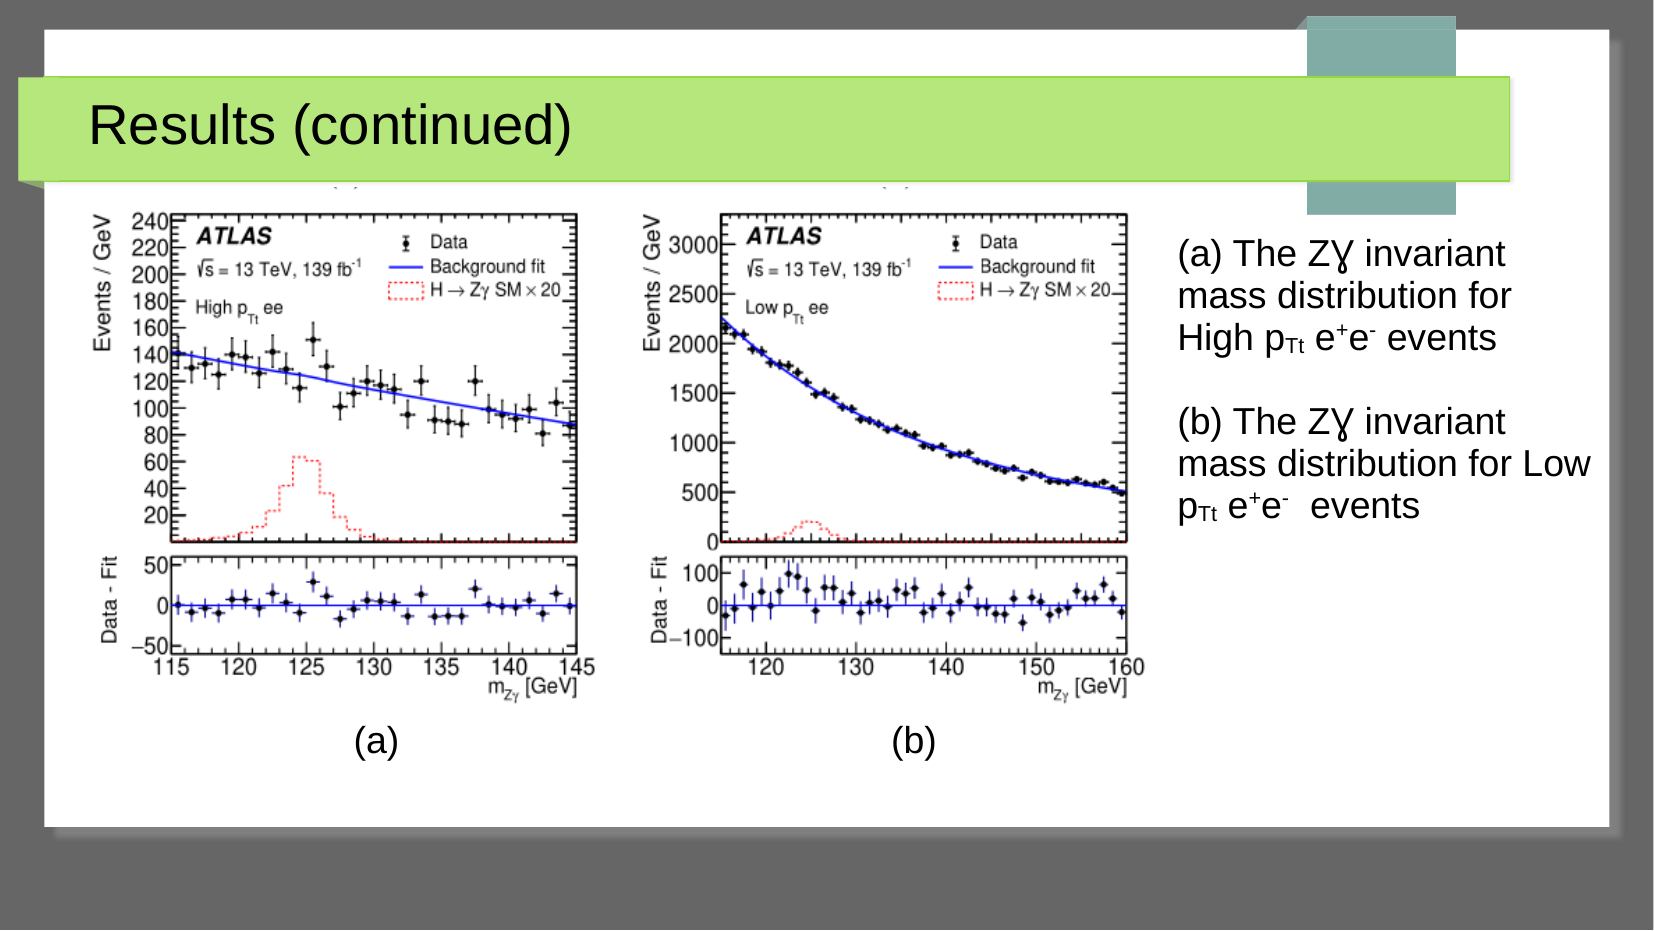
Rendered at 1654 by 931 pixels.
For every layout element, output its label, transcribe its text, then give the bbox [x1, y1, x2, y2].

picture [75, 187, 1163, 713]
title Results (continued) [88, 73, 1506, 178]
text_box (a) (b) [150, 713, 1126, 788]
text_box (a) The ZƔ invariant mass distribution for High pTt e+e- events (b) The ZƔ invariant mass distribution for Low pTt e+e- events [1162, 225, 1613, 790]
